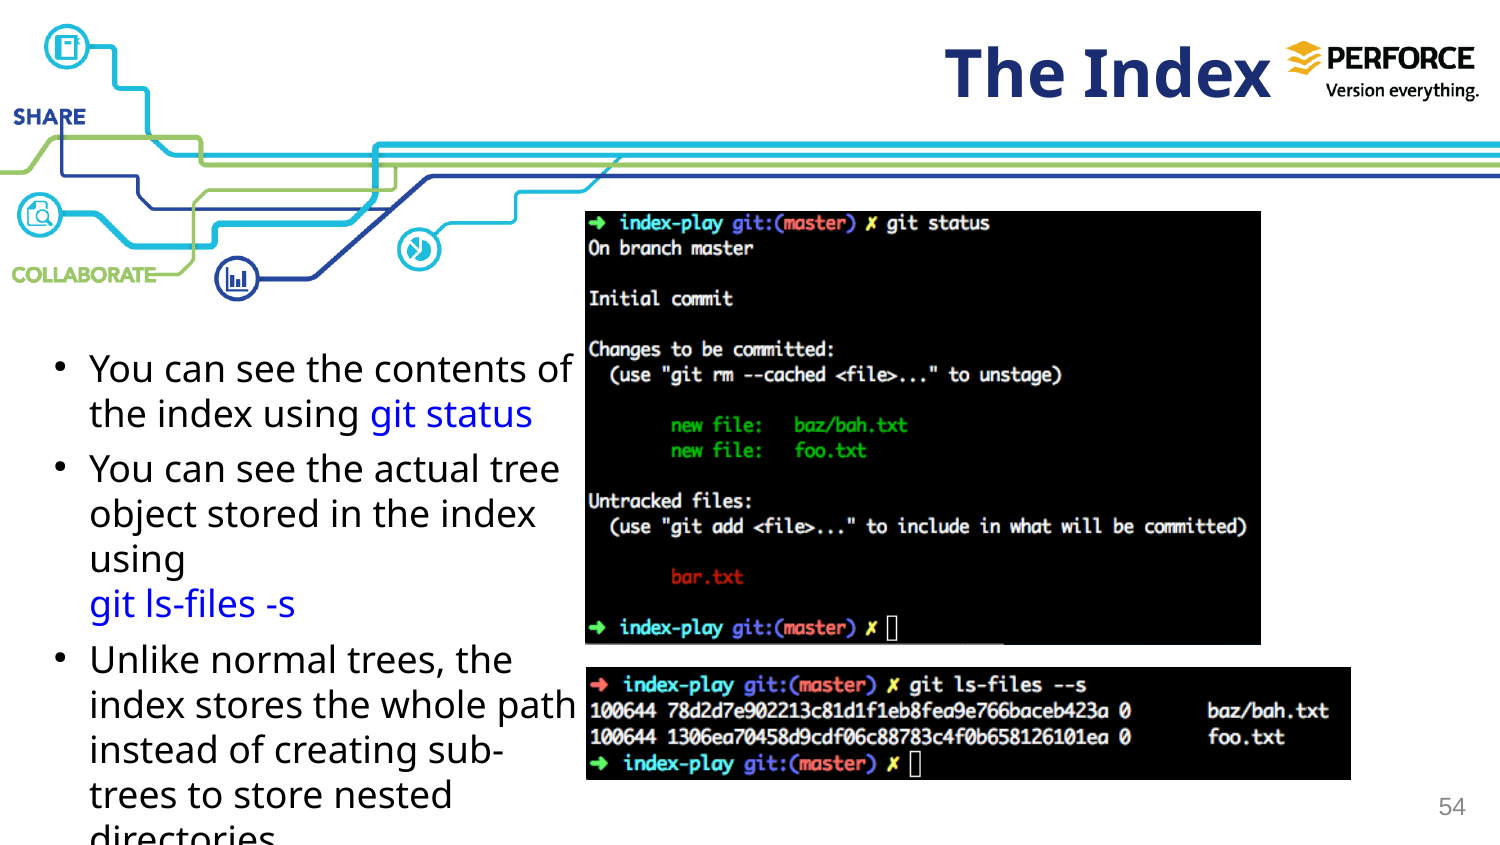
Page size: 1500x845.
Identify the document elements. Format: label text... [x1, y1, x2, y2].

text_box <number> [1131, 782, 1482, 828]
picture [0, 0, 1500, 845]
subtitle You can see the contents of the index using git status You can see the actual tree object stored in the index using git ls-files -s Unlike normal trees, the index stores the whole path instead of creating sub-trees to store nested directories. [45, 345, 586, 845]
title The Index [930, 0, 1306, 198]
